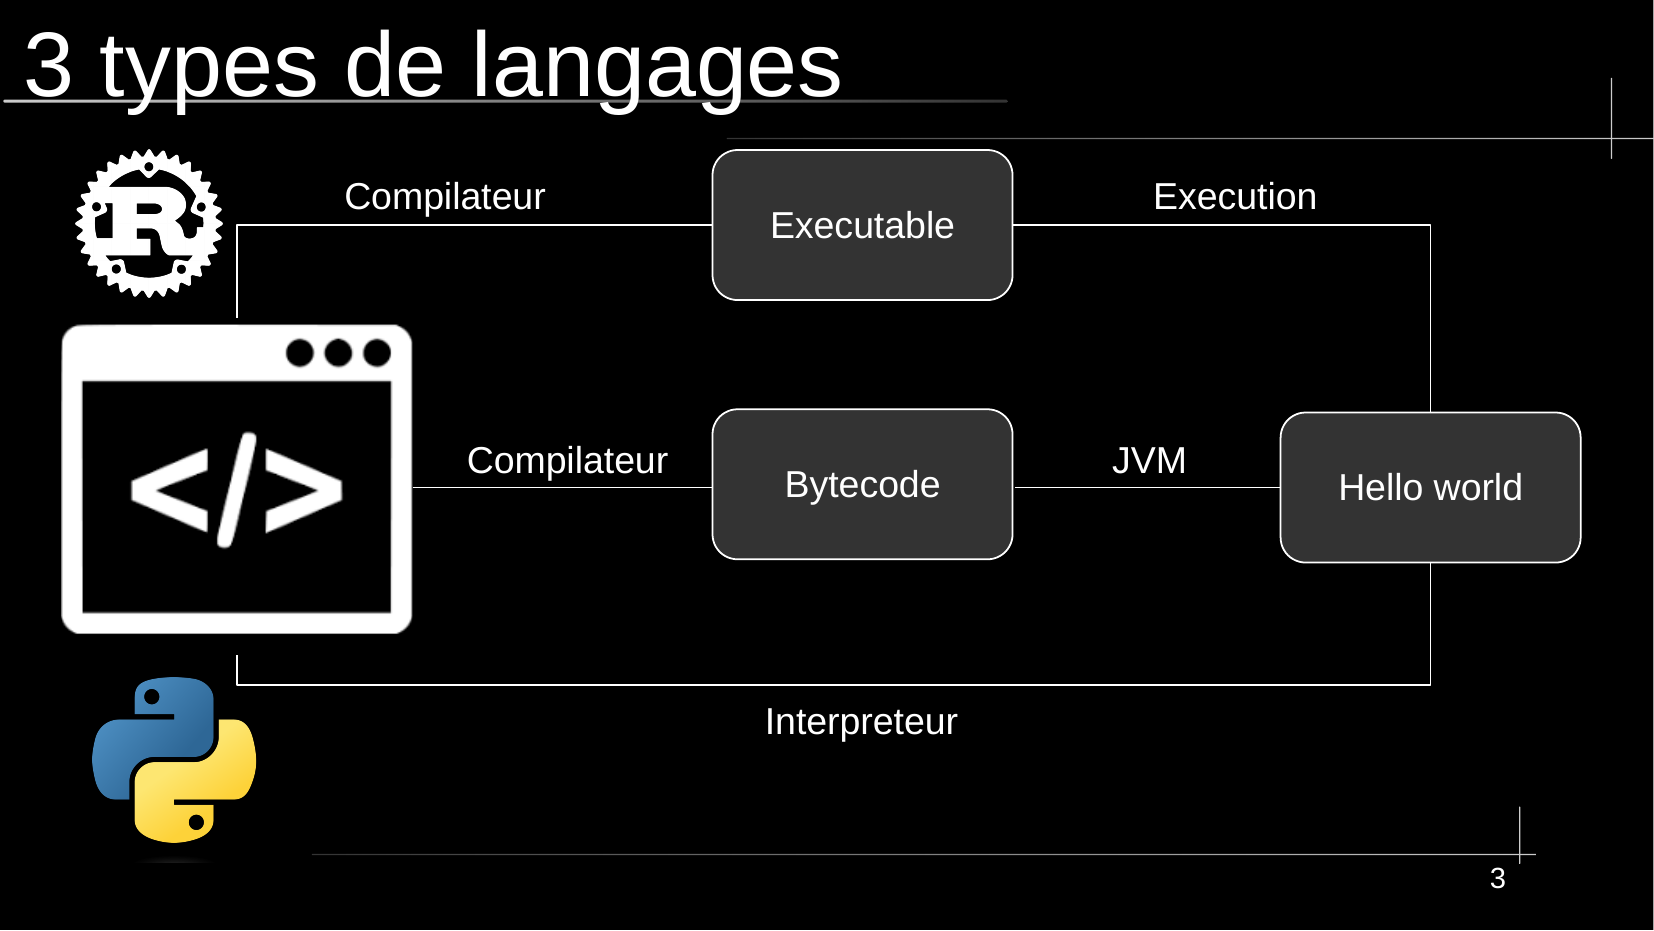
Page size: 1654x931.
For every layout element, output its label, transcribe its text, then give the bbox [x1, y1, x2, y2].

text_box Interpreteur [750, 693, 974, 751]
picture [92, 677, 262, 863]
text_box Executable [712, 150, 1013, 301]
text_box Bytecode [712, 409, 1013, 560]
text_box Compilateur [329, 168, 561, 224]
text_box JVM [1097, 431, 1202, 489]
picture [61, 317, 413, 656]
text_box Hello world [1280, 412, 1581, 563]
text_box Execution [1138, 168, 1333, 226]
text_box Compilateur [452, 432, 684, 490]
picture [75, 149, 223, 298]
title 3 types de langages [23, 11, 1589, 119]
